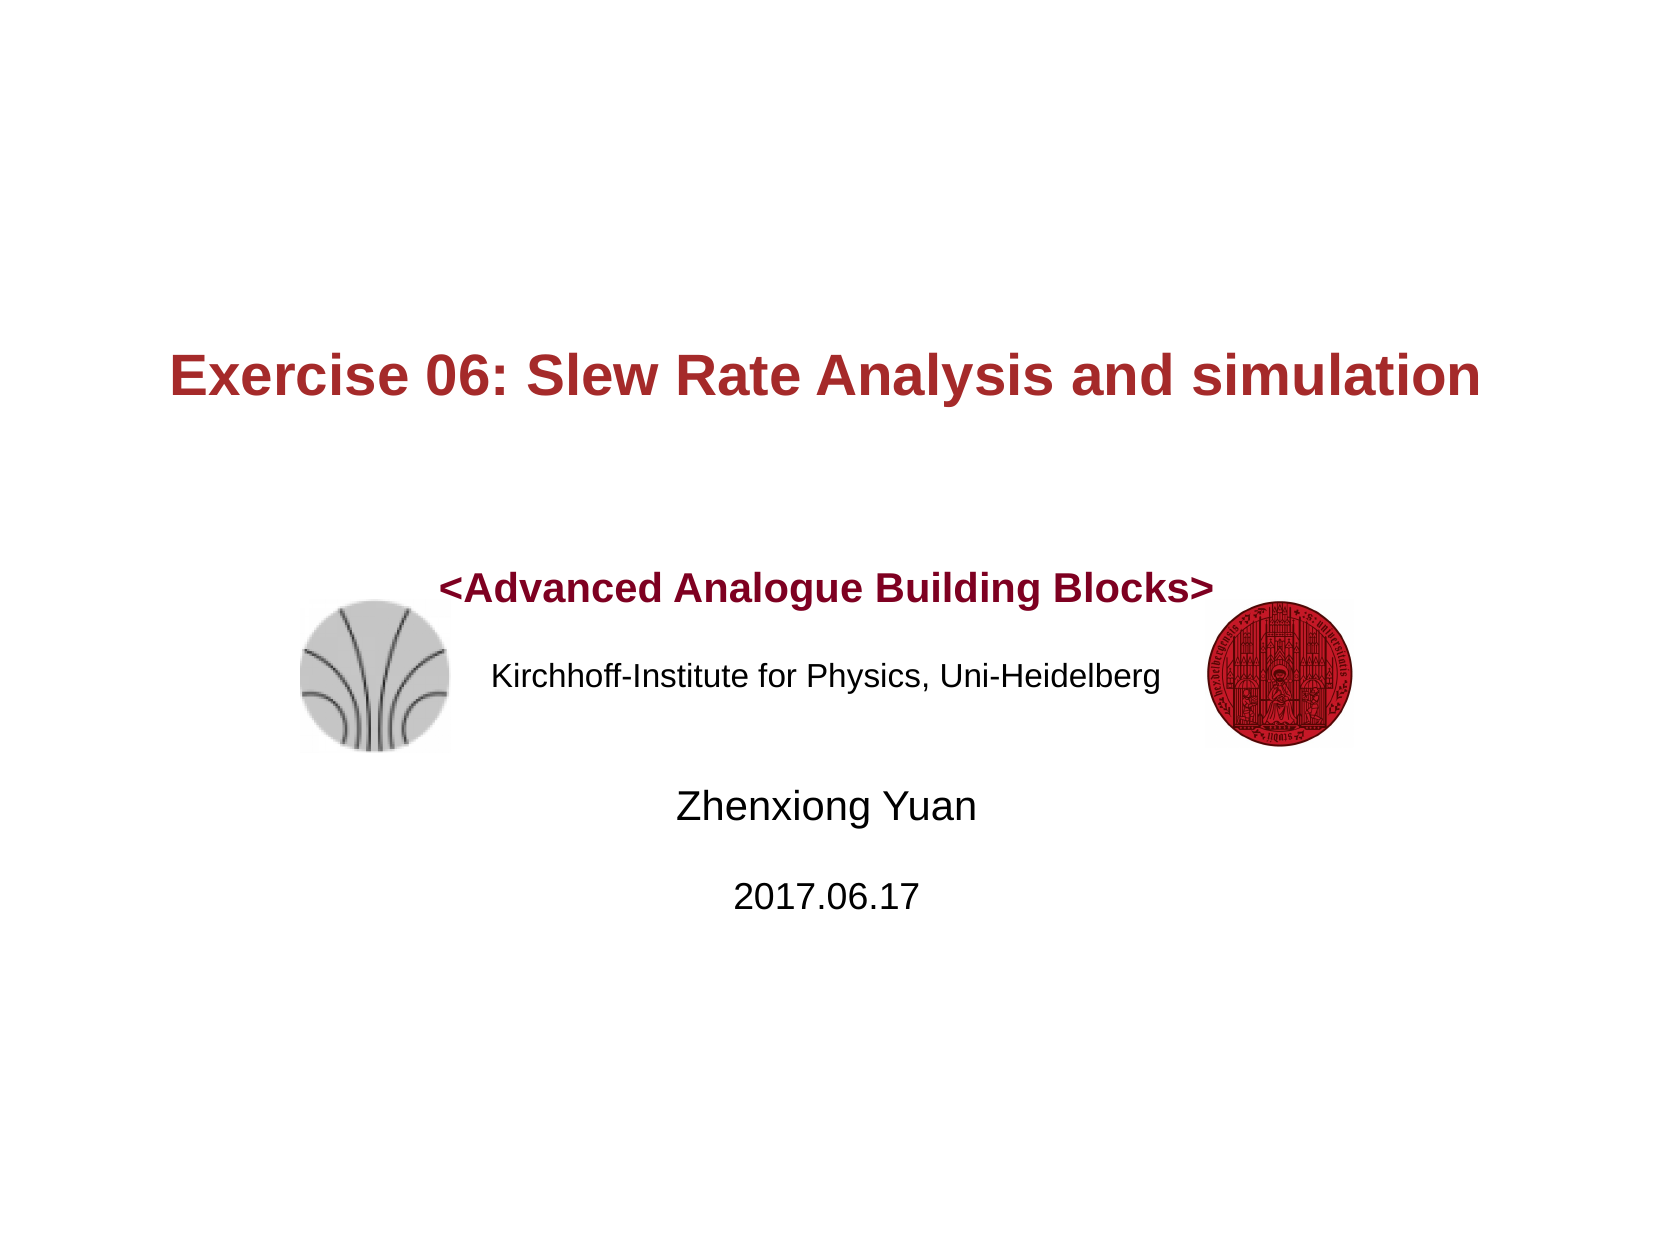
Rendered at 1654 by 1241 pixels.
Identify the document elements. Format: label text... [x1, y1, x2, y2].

picture [1205, 599, 1354, 748]
text_box <Advanced Analogue Building Blocks> Kirchhoff-Institute for Physics, Uni-Heidelberg Zhenxiong Yuan 2017.06.17 [82, 564, 1571, 918]
picture [300, 599, 451, 753]
subtitle Exercise 06: Slew Rate Analysis and simulation [82, 285, 1571, 466]
